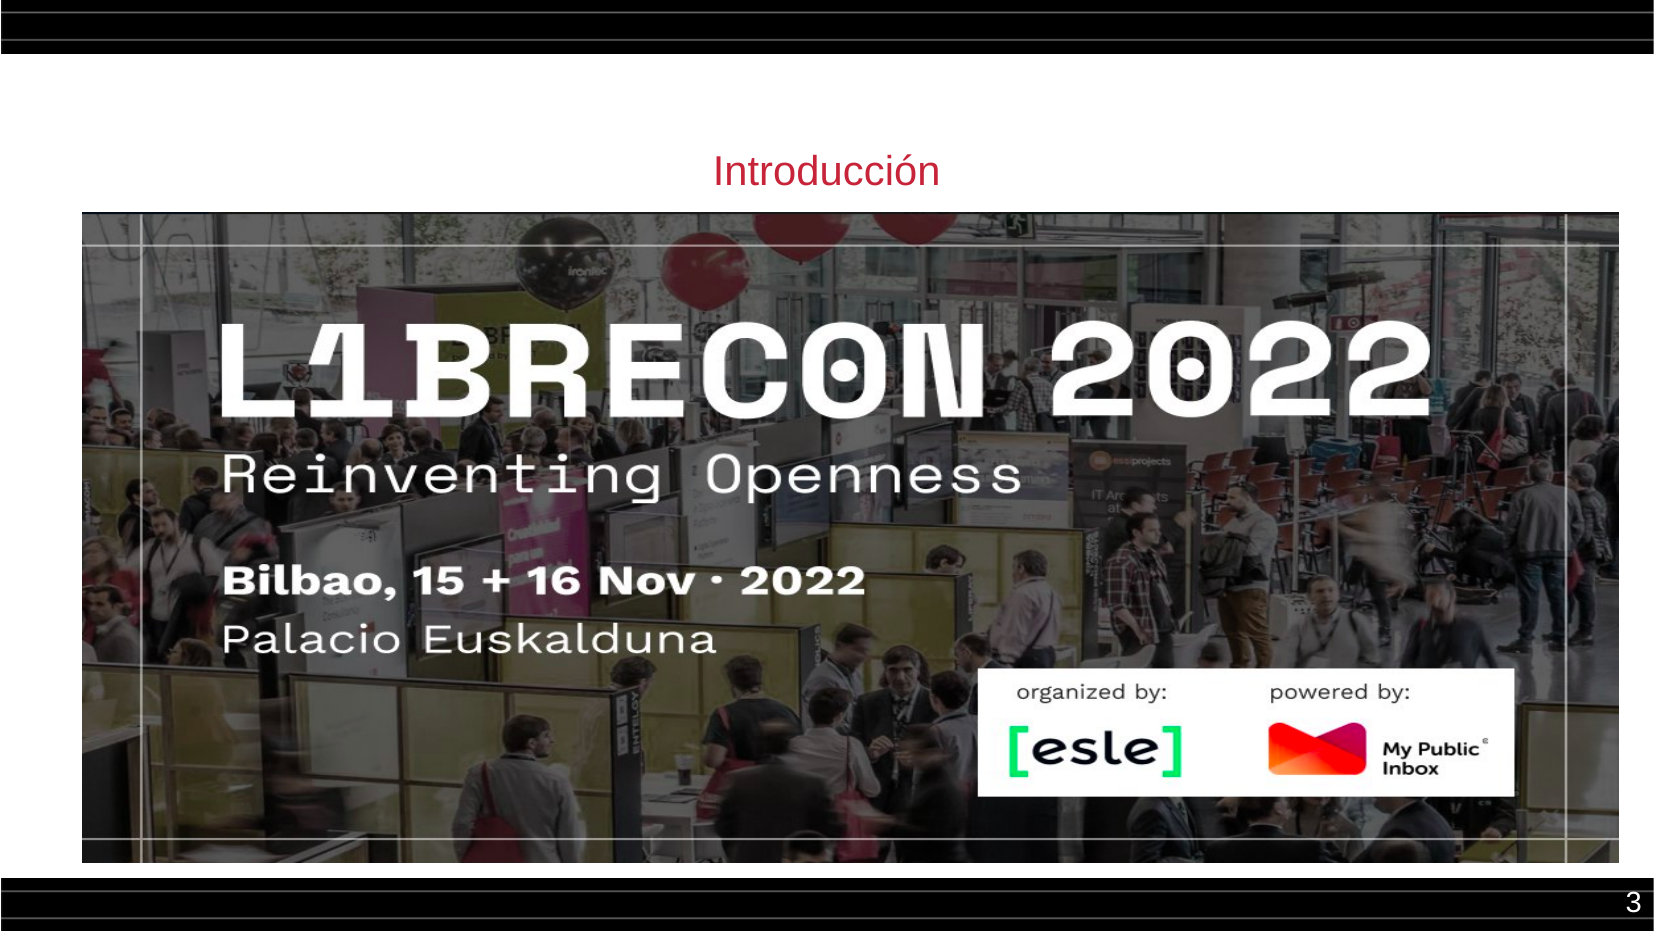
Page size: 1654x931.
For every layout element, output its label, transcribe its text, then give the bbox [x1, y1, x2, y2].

picture [1, 0, 1654, 54]
picture [82, 212, 1619, 863]
title Introducción [82, 92, 1571, 212]
picture [1, 878, 1654, 931]
